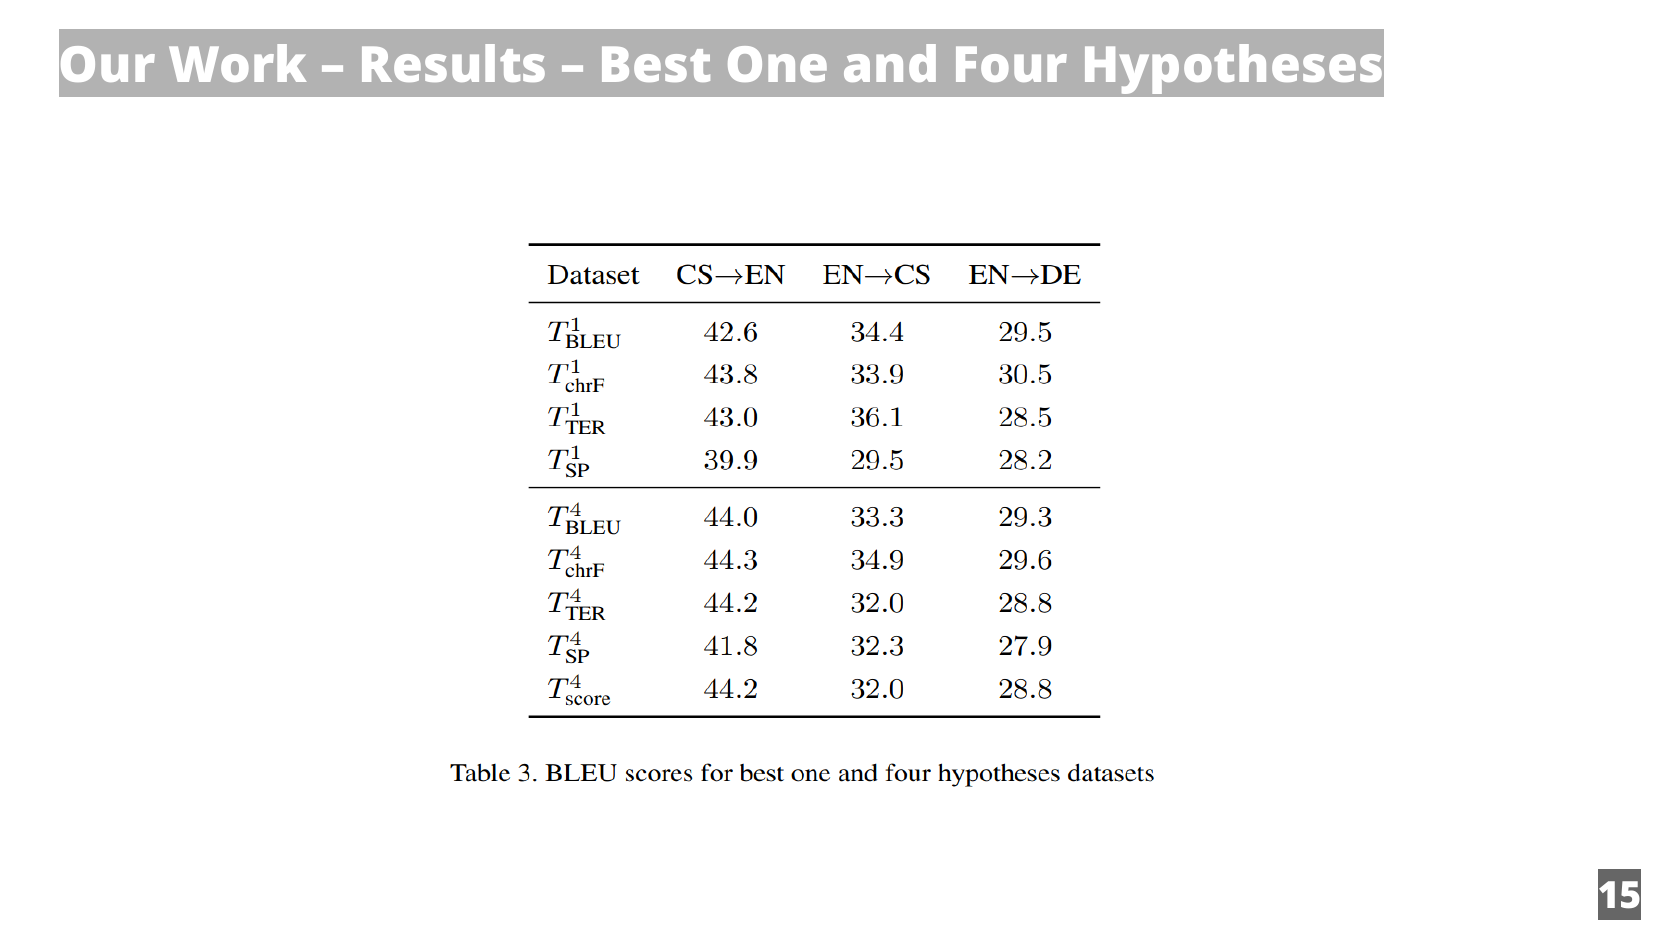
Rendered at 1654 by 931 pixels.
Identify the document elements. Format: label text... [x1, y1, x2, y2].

picture [429, 230, 1176, 798]
title Our Work – Results – Best One and Four Hypotheses [59, 0, 1595, 98]
